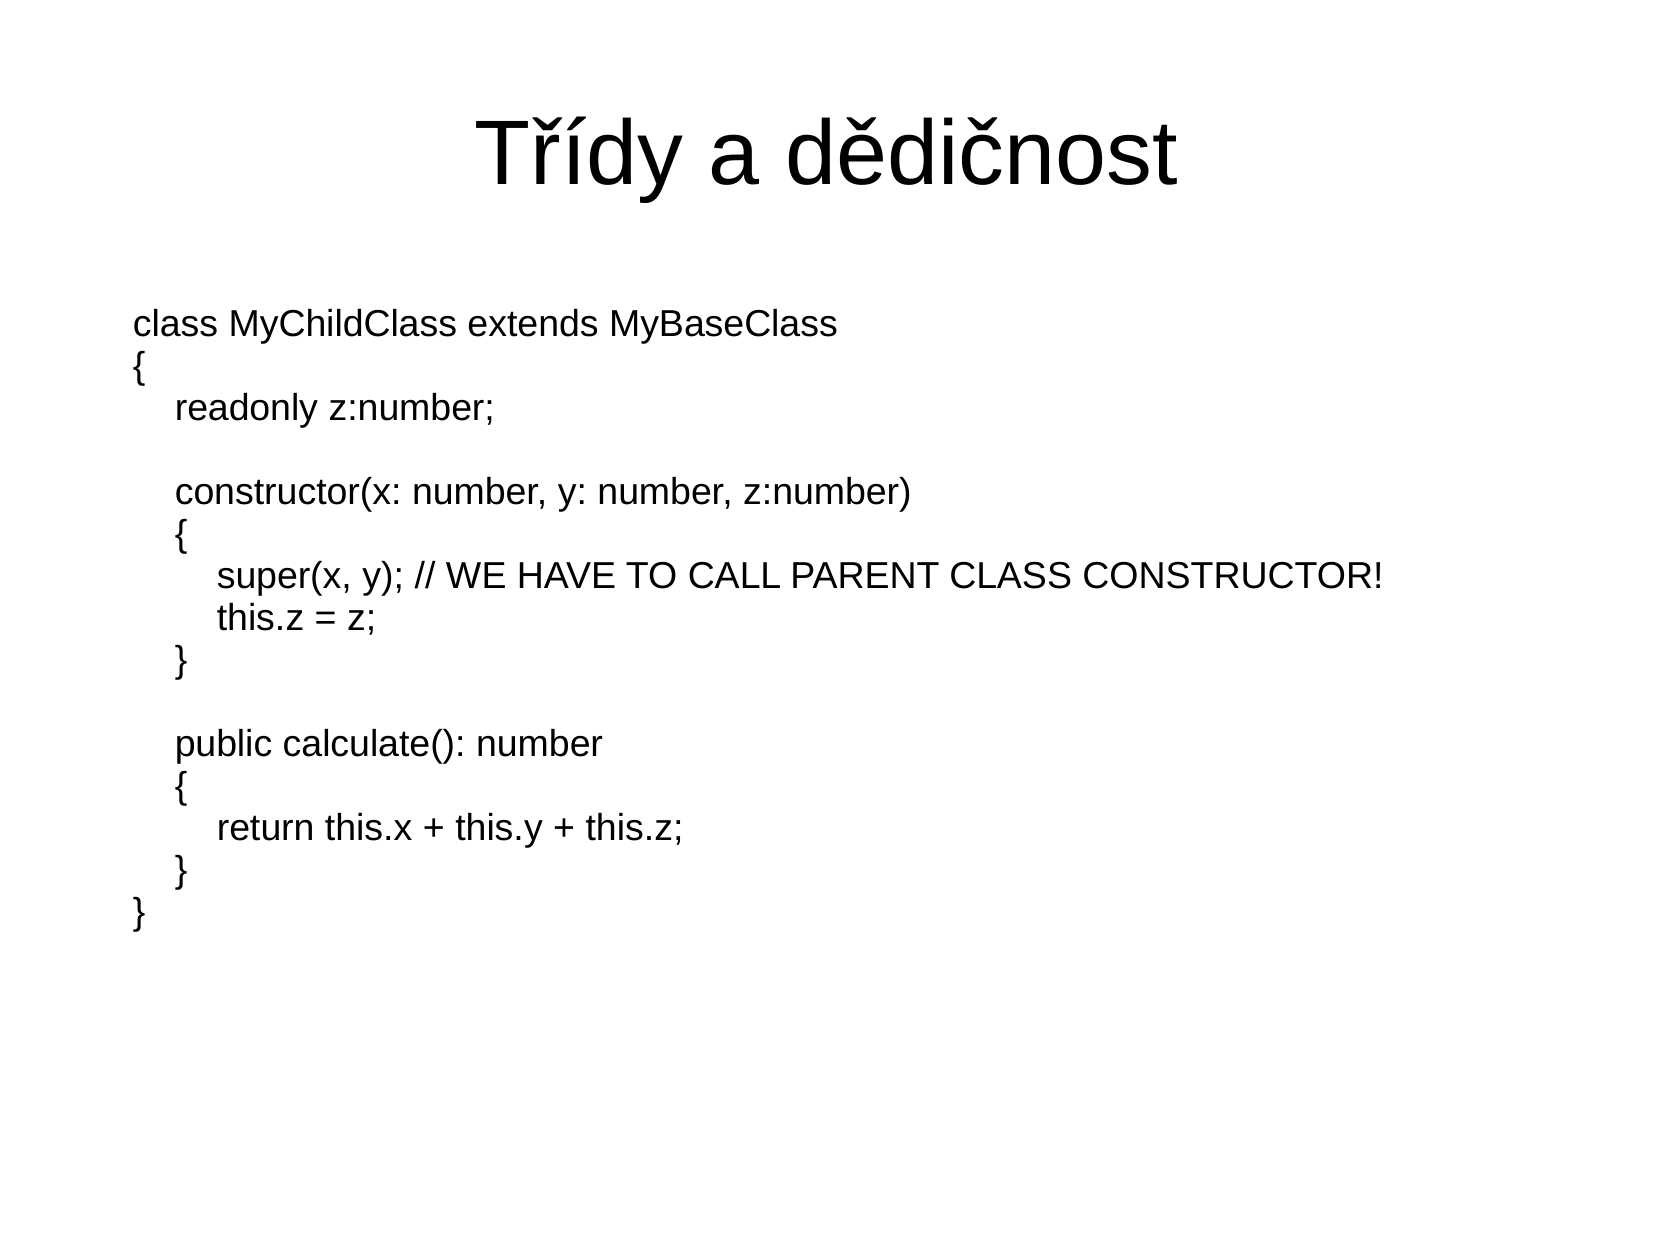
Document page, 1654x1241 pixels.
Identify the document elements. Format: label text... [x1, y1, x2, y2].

title Třídy a dědičnost [82, 49, 1571, 257]
text_box class MyChildClass extends MyBaseClass { readonly z:number; constructor(x: number, y: number, z:number) { super(x, y); // WE HAVE TO CALL PARENT CLASS CONSTRUCTOR! this.z = z; } public calculate(): number { return this.x + this.y + this.z; } } [118, 295, 1536, 933]
